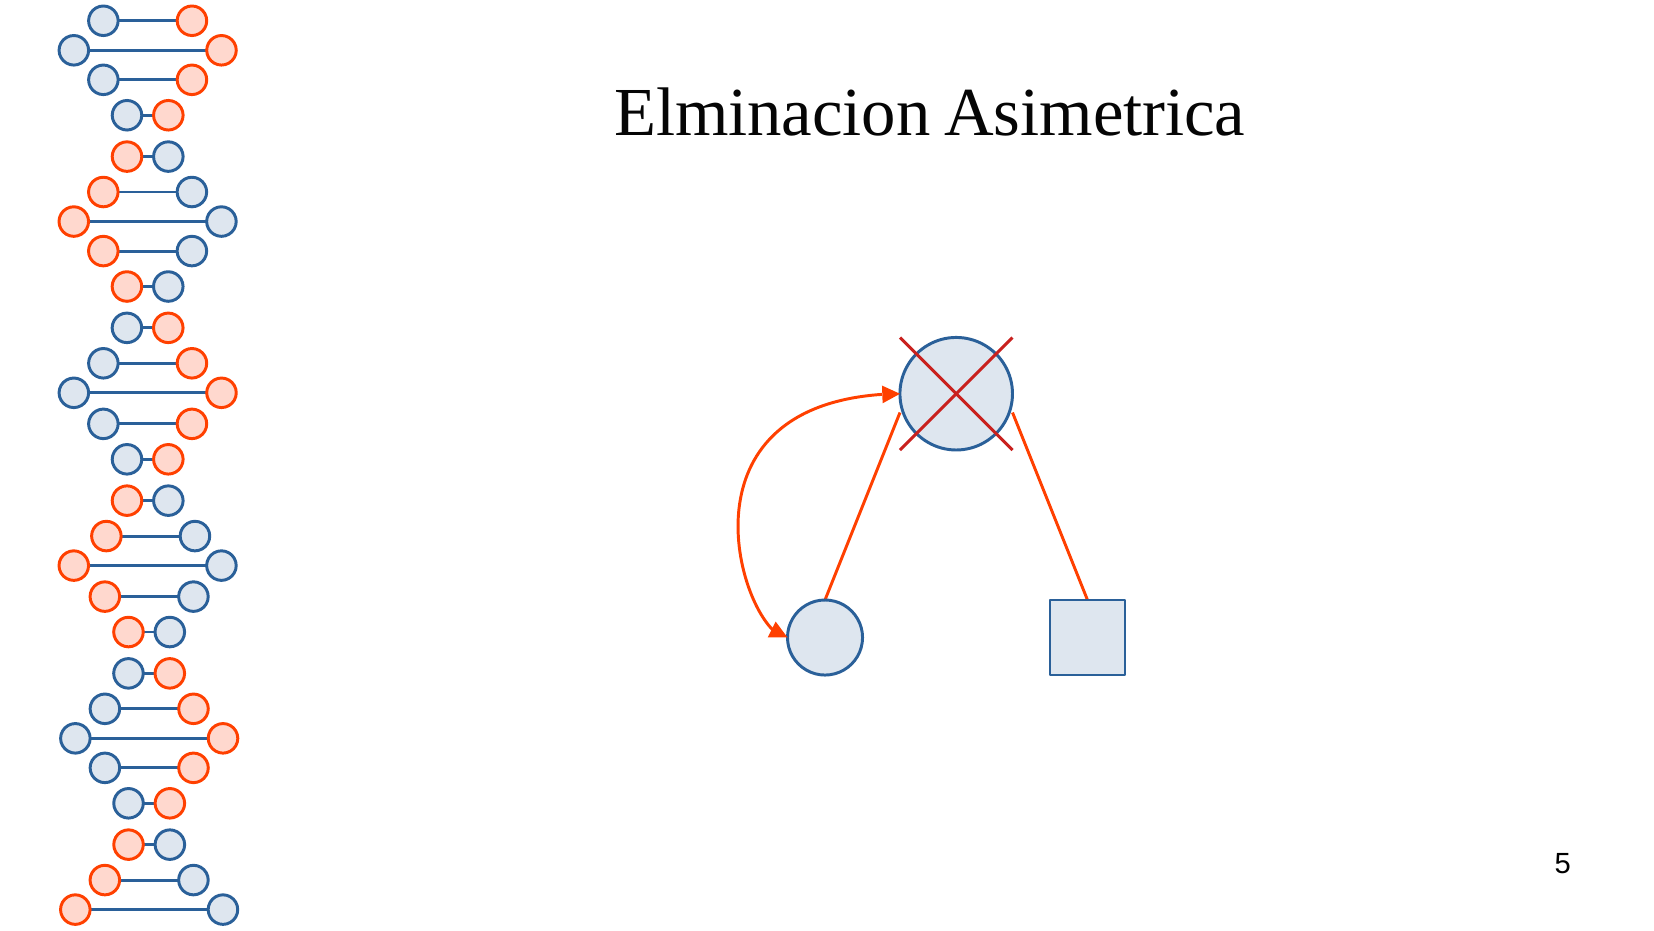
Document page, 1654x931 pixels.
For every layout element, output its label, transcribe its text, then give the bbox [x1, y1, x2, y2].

title Elminacion Asimetrica [265, 35, 1595, 189]
text_box [899, 355, 953, 432]
text_box [1050, 600, 1126, 676]
text_box [787, 600, 863, 676]
text_box [918, 337, 994, 390]
text_box [918, 397, 995, 451]
text_box [960, 356, 1013, 432]
